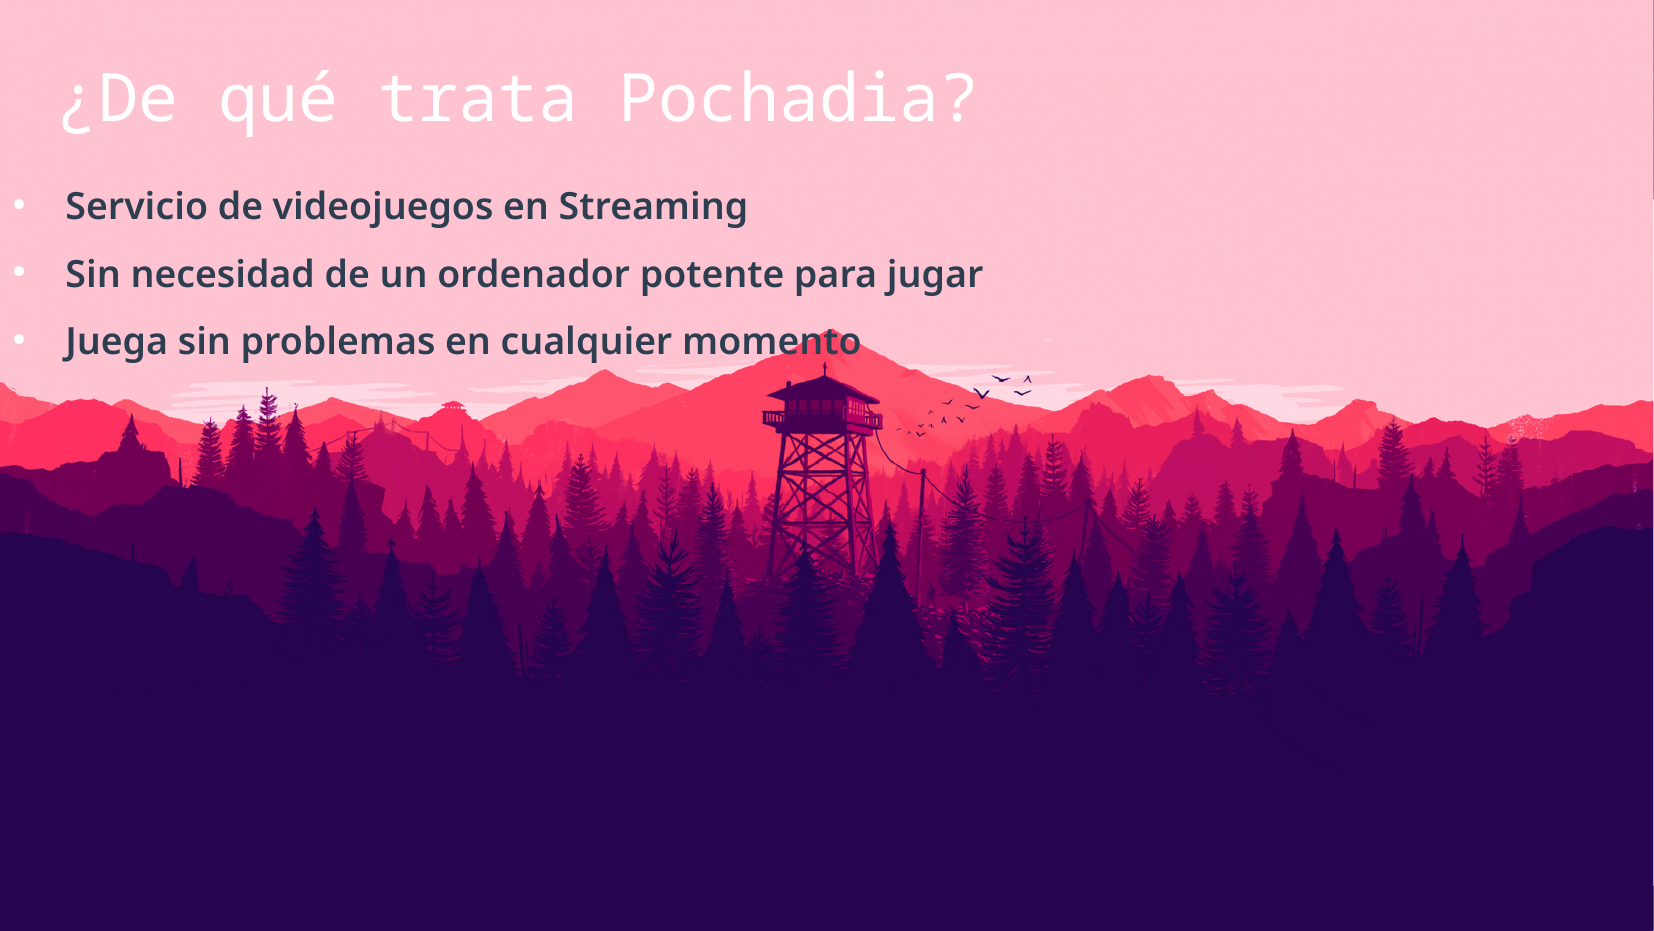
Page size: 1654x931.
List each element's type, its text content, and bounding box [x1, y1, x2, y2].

title ¿De qué trata Pochadia? [59, 37, 1595, 155]
list Servicio de videojuegos en Streaming Sin necesidad de un ordenador potente para jugar Juega sin problemas en cualquier momento [0, 180, 1531, 801]
picture [0, 0, 1654, 931]
